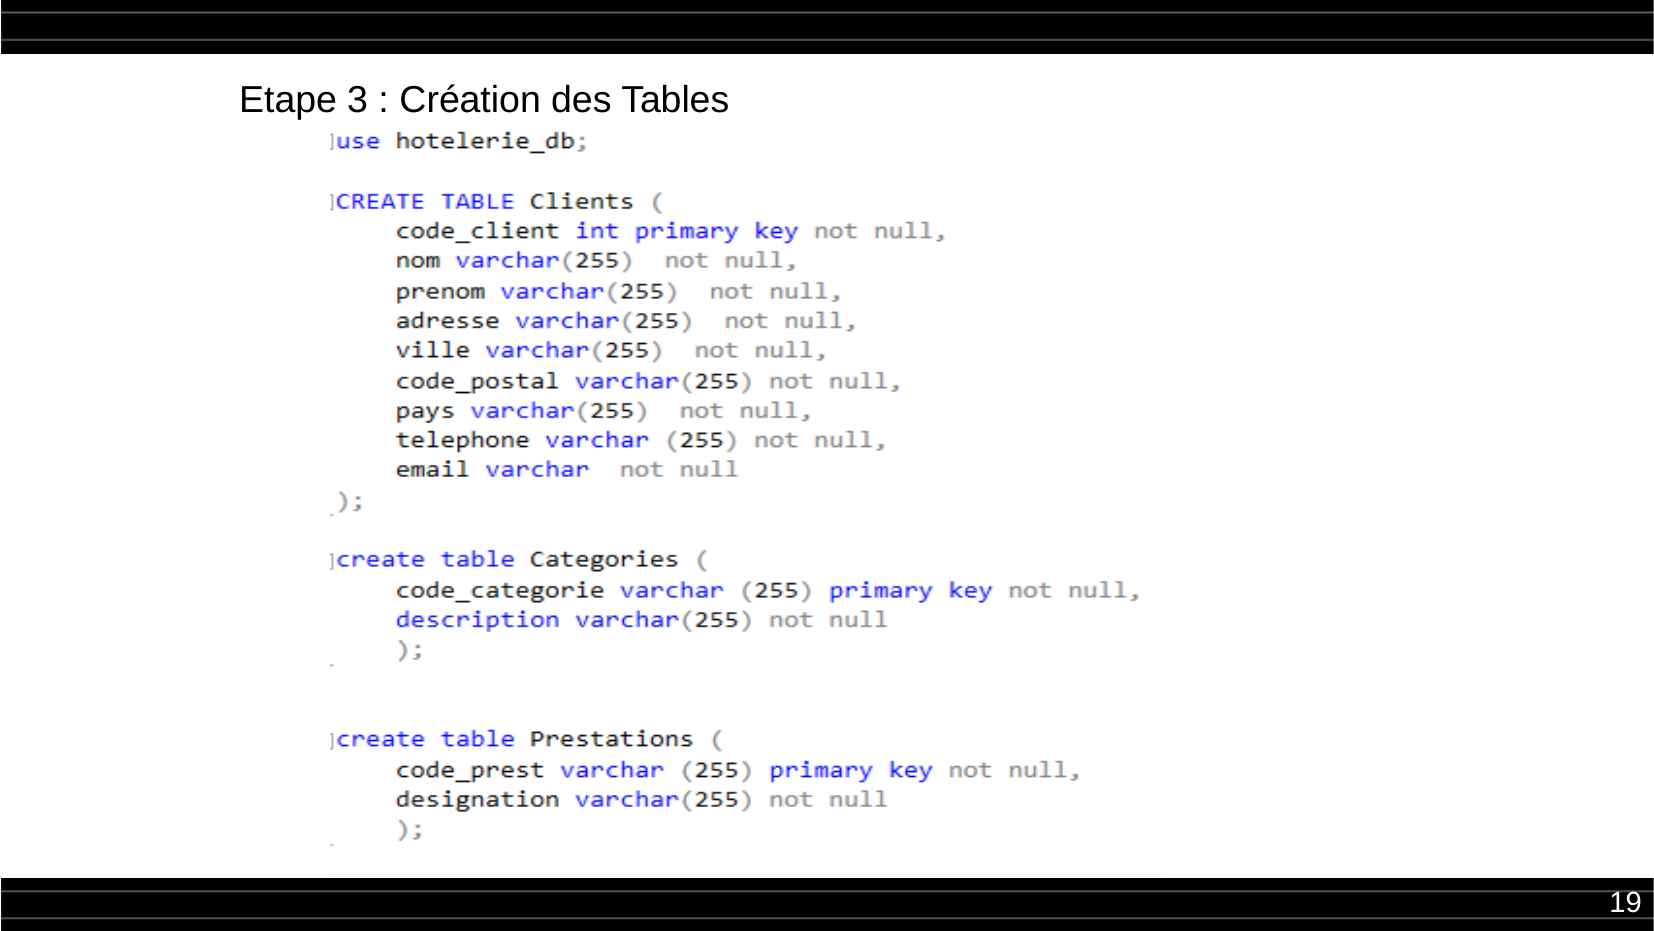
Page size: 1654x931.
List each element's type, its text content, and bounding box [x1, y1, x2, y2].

picture [1, 878, 1654, 931]
picture [1, 0, 1654, 54]
text_box Etape 3 : Création des Tables [224, 70, 1276, 128]
picture [330, 129, 1162, 875]
